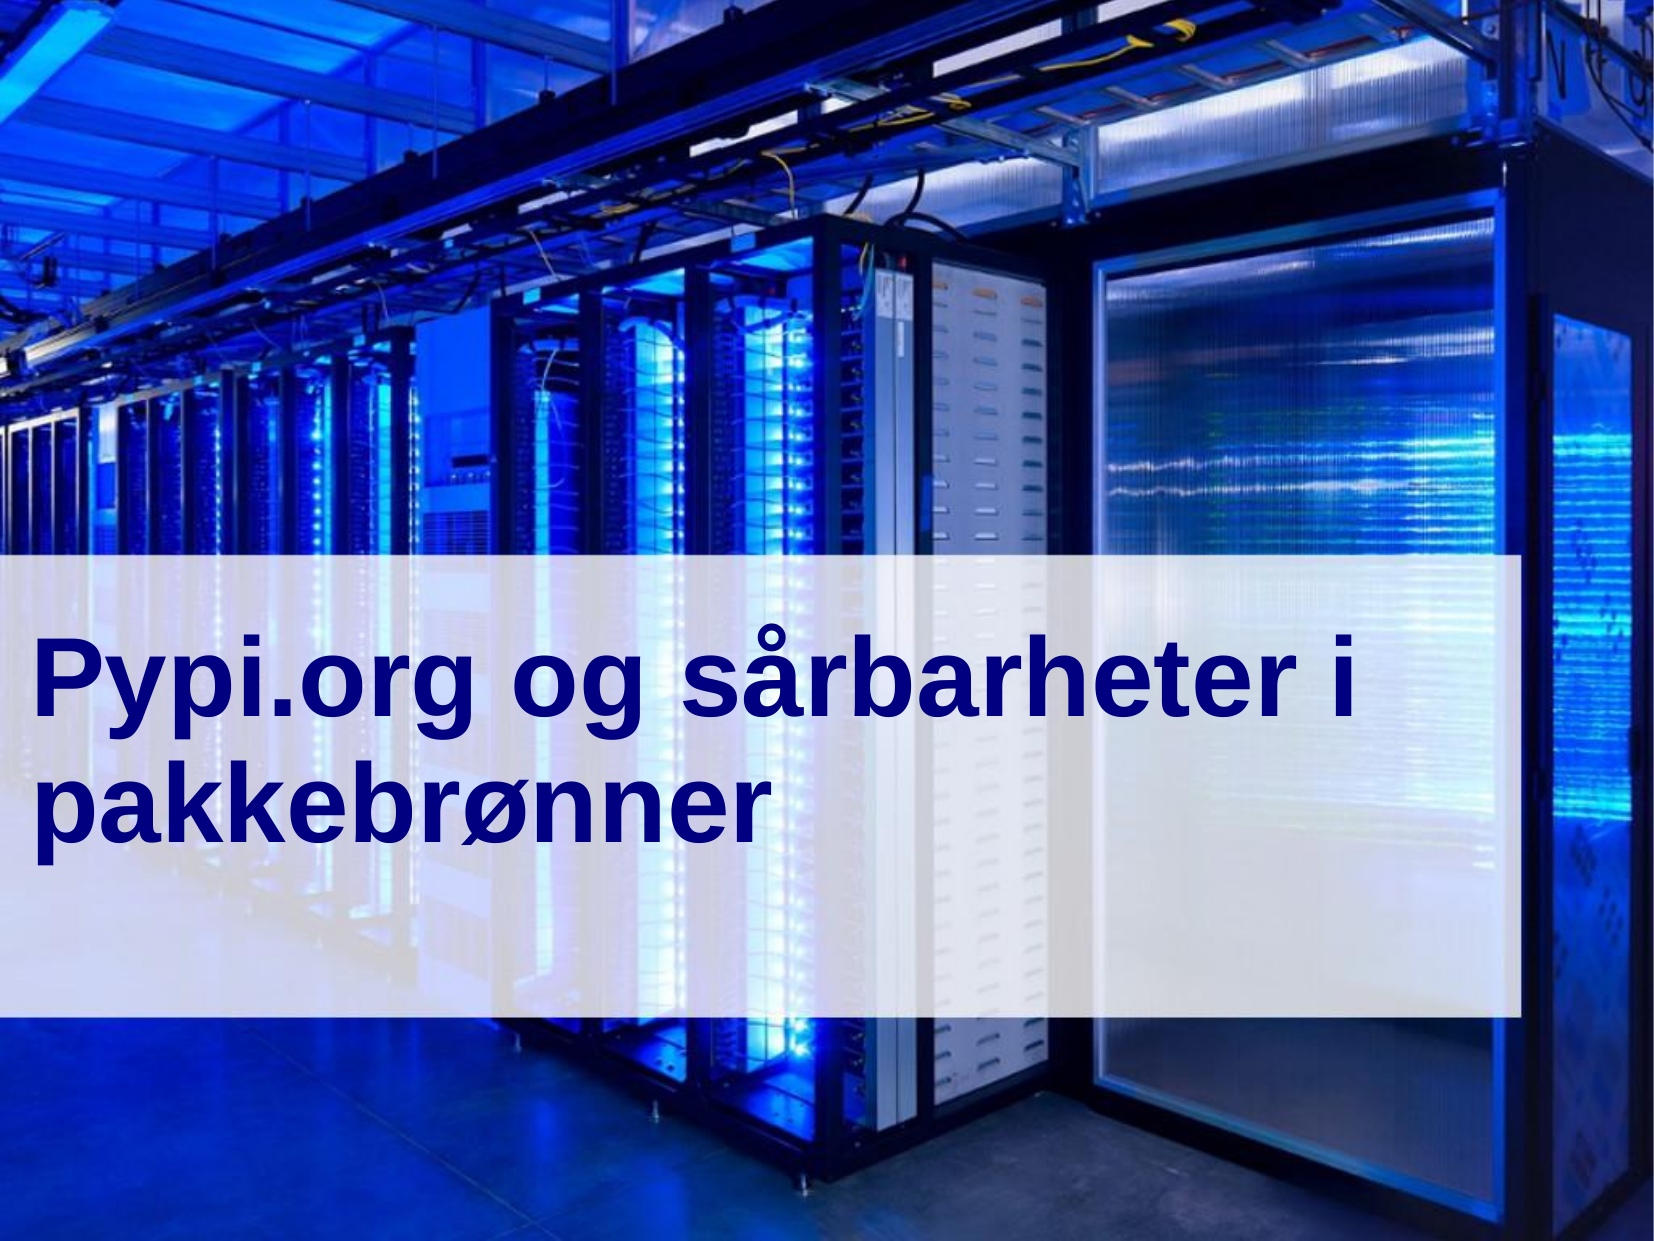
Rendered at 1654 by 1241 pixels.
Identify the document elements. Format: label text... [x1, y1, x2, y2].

title Pypi.org og sårbarheter i pakkebrønner [30, 615, 1411, 867]
picture [0, 0, 1654, 1241]
